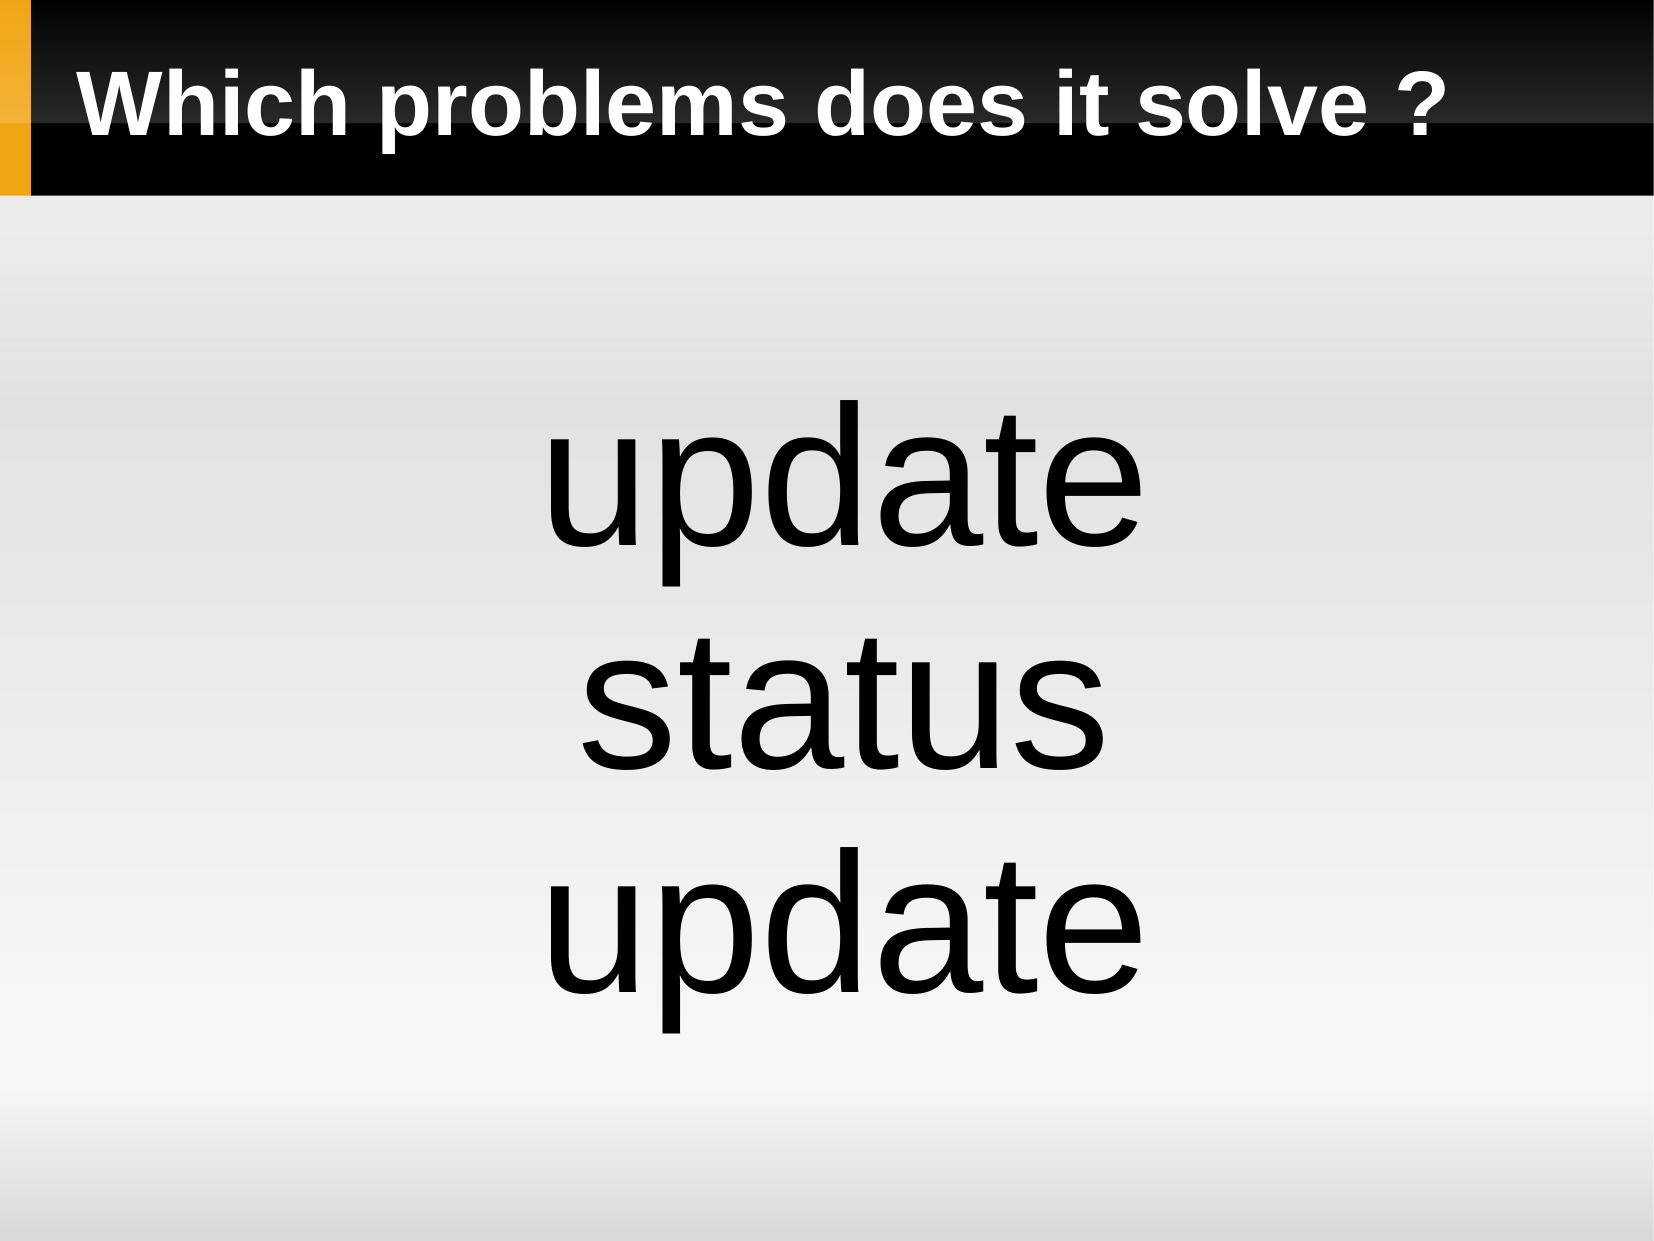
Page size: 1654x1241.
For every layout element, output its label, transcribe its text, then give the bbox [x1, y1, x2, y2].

picture [0, 0, 1654, 1241]
subtitle update status update [82, 297, 1571, 1102]
title Which problems does it solve ? [76, 7, 1565, 200]
